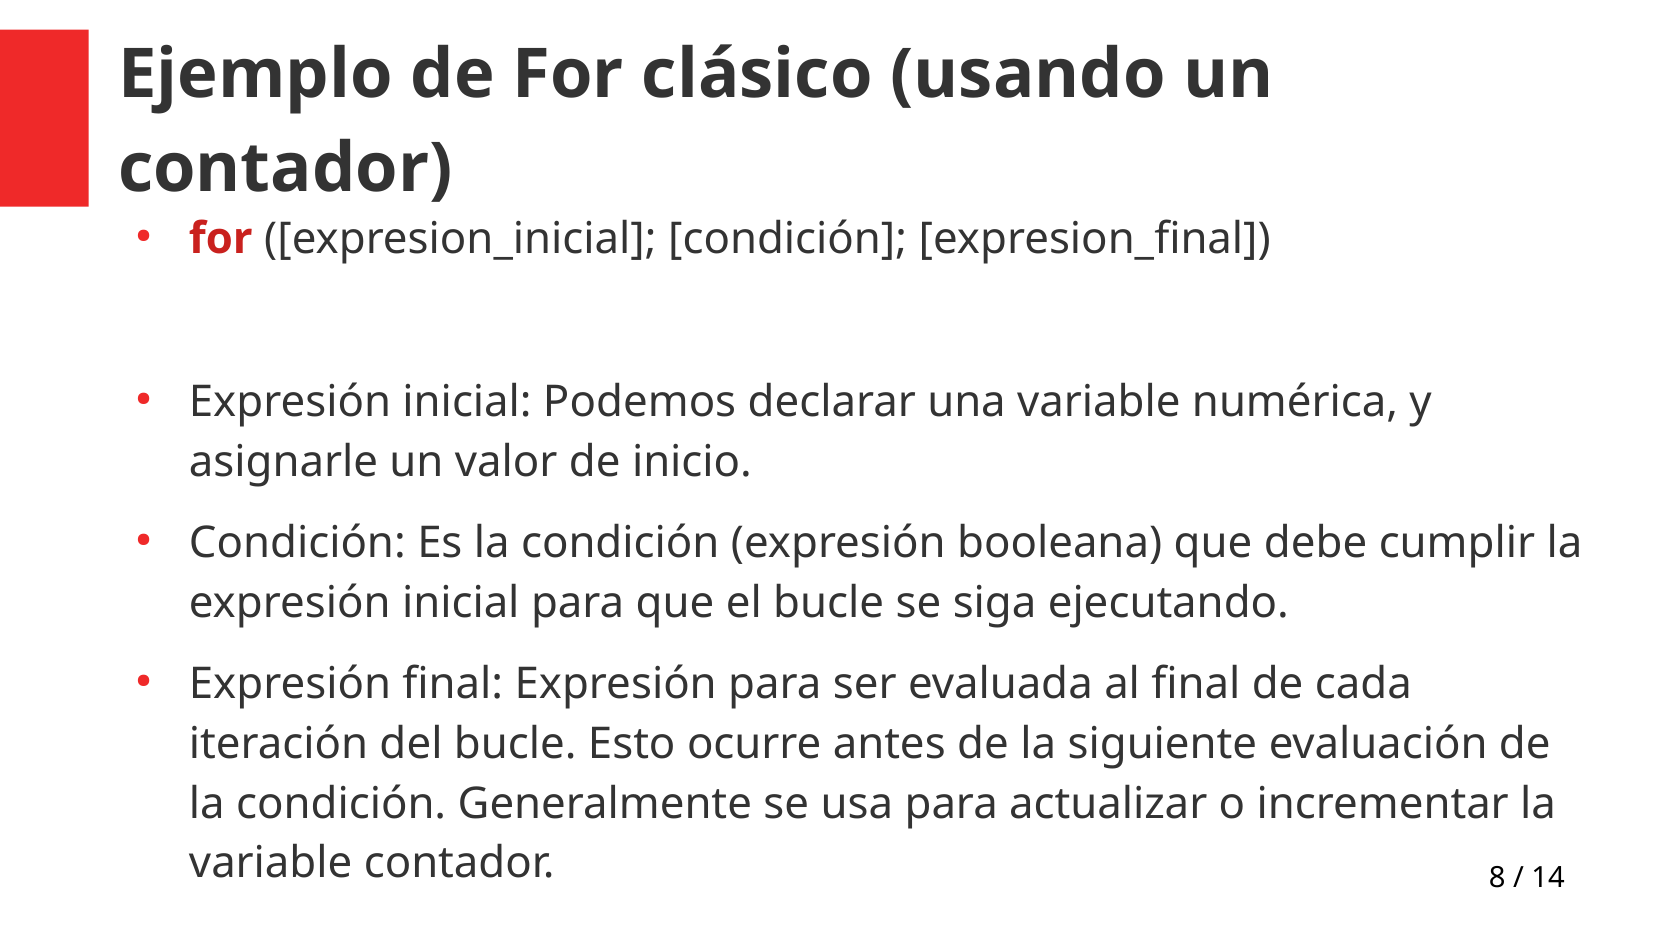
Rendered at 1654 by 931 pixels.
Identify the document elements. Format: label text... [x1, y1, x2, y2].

title Ejemplo de For clásico (usando un contador) [118, 29, 1595, 206]
list for ([expresion_inicial]; [condición]; [expresion_final]) Expresión inicial: Podemos declarar una variable numérica, y asignarle un valor de inicio. Condición: Es la condición (expresión booleana) que debe cumplir la expresión inicial para que el bucle se siga ejecutando. Expresión final: Expresión para ser evaluada al final de cada iteración del bucle. Esto ocurre antes de la siguiente evaluación de la condición. Generalmente se usa para actualizar o incrementar la variable contador. [118, 206, 1595, 768]
